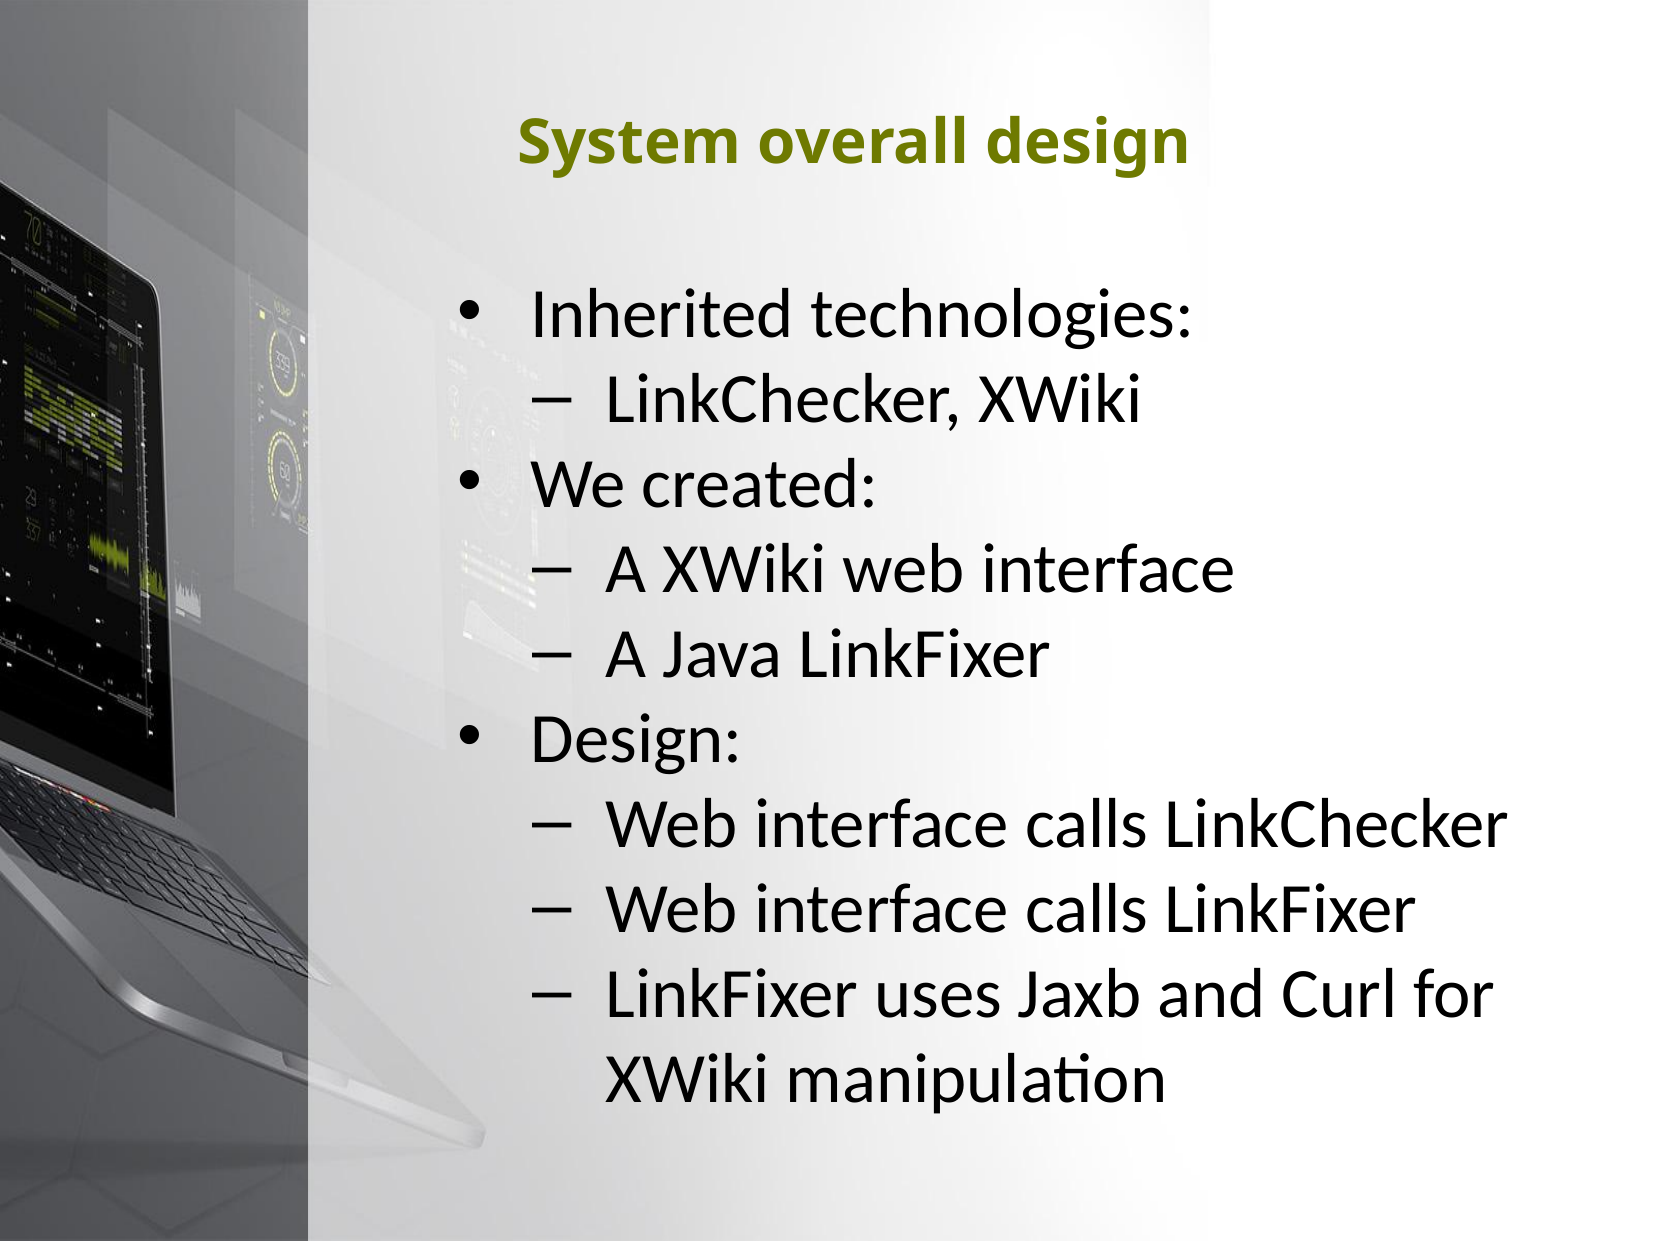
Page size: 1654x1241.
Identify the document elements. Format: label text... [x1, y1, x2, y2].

text_box System overall design [517, 39, 1610, 237]
picture [0, 0, 1654, 1241]
list Inherited technologies: LinkChecker, XWiki We created: A XWiki web interface A Java LinkFixer Design: Web interface calls LinkChecker Web interface calls LinkFixer LinkFixer uses Jaxb and Curl for XWiki manipulation [437, 257, 1567, 1131]
